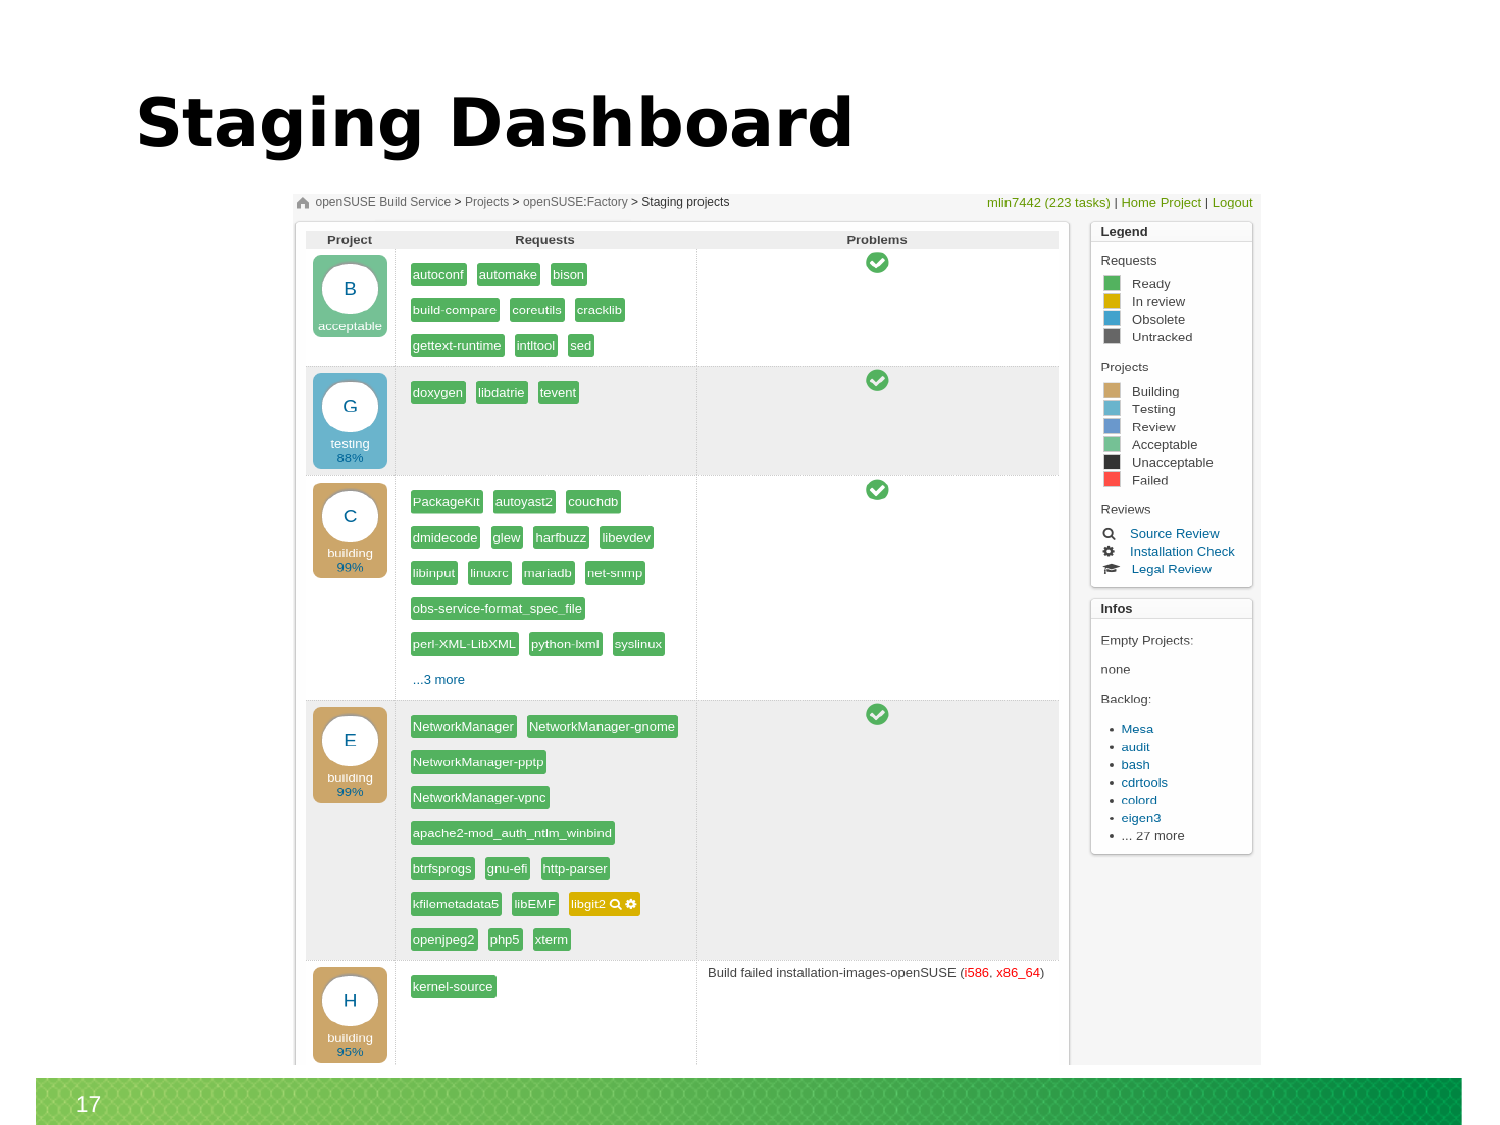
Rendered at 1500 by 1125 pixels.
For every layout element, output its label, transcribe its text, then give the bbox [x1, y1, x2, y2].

picture [293, 194, 1261, 1066]
title Staging Dashboard [135, 41, 1372, 204]
picture [36, 1078, 1462, 1125]
